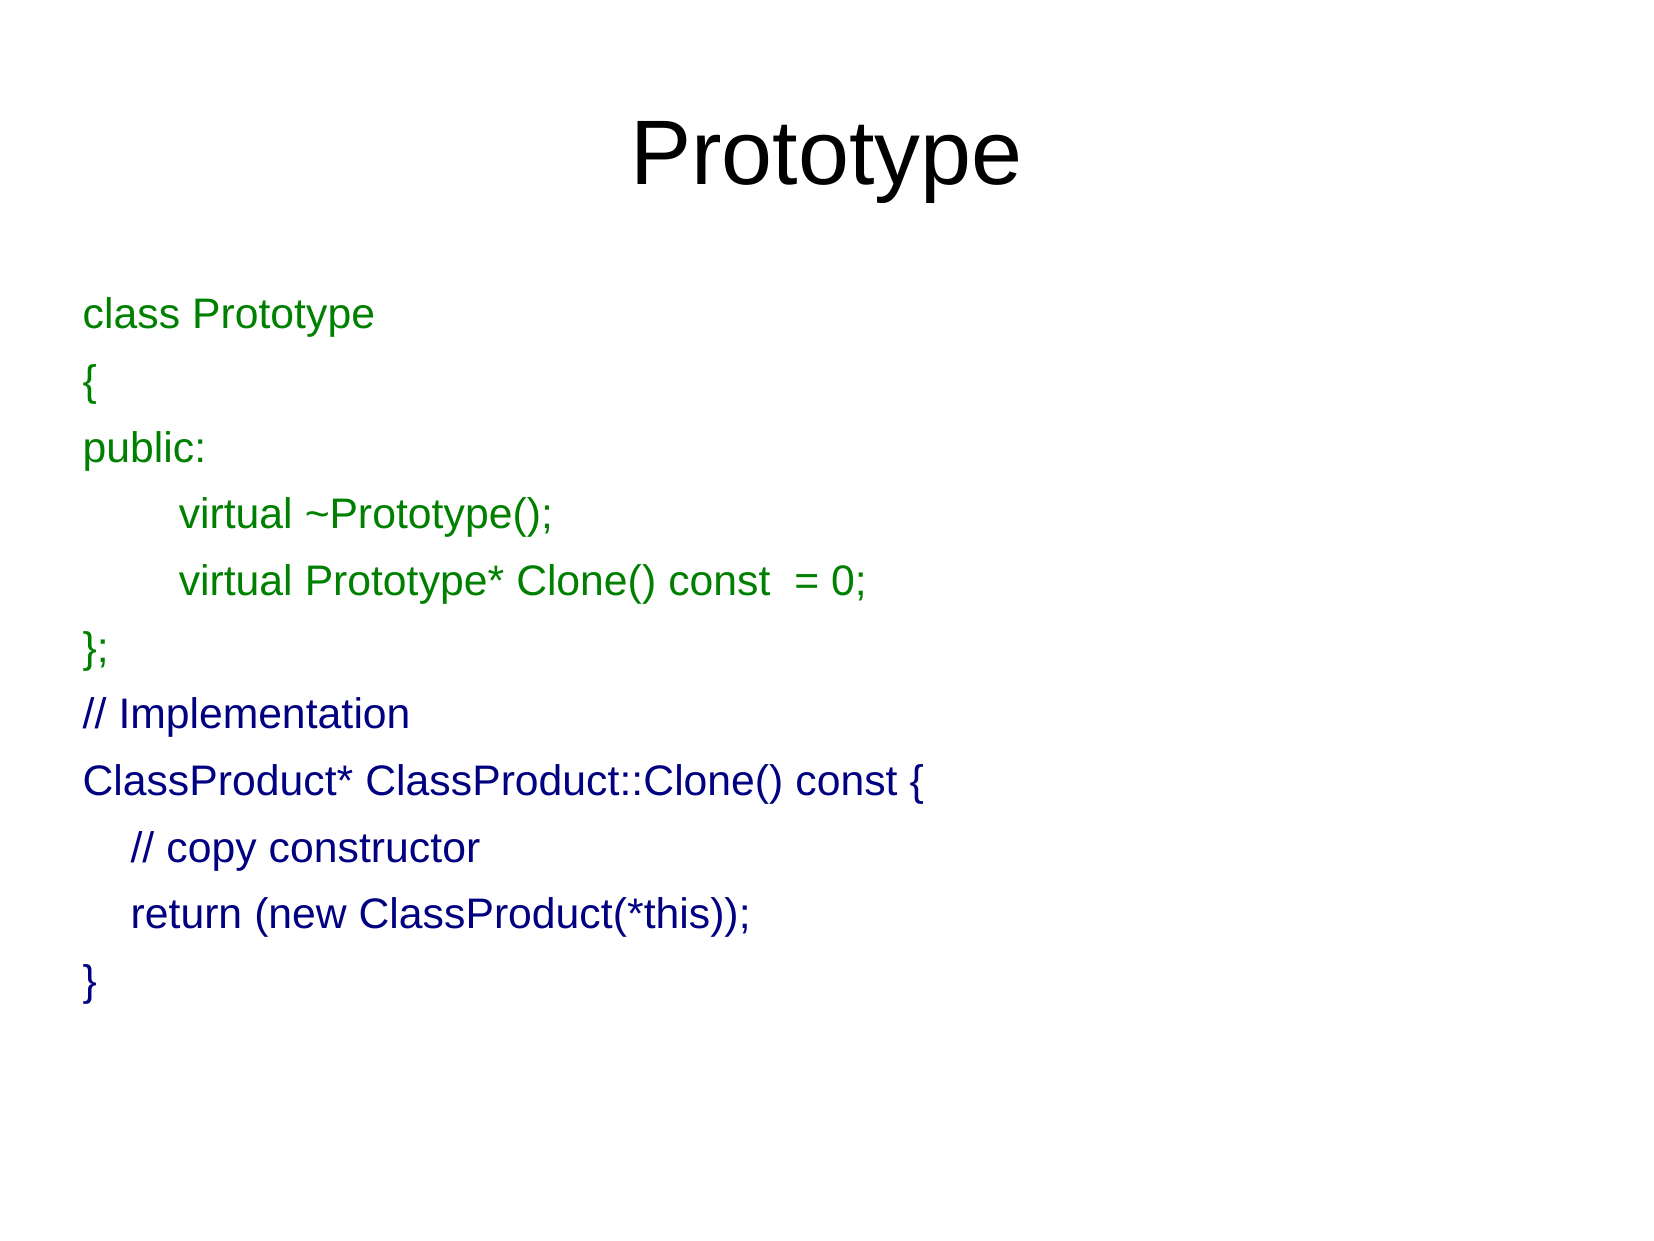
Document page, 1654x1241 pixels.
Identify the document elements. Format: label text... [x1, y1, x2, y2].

list class Prototype { public: virtual ~Prototype(); virtual Prototype* Clone() const = 0; }; // Implementation ClassProduct* ClassProduct::Clone() const { // copy constructor return (new ClassProduct(*this)); } [82, 290, 1571, 1010]
title Prototype [82, 49, 1571, 257]
